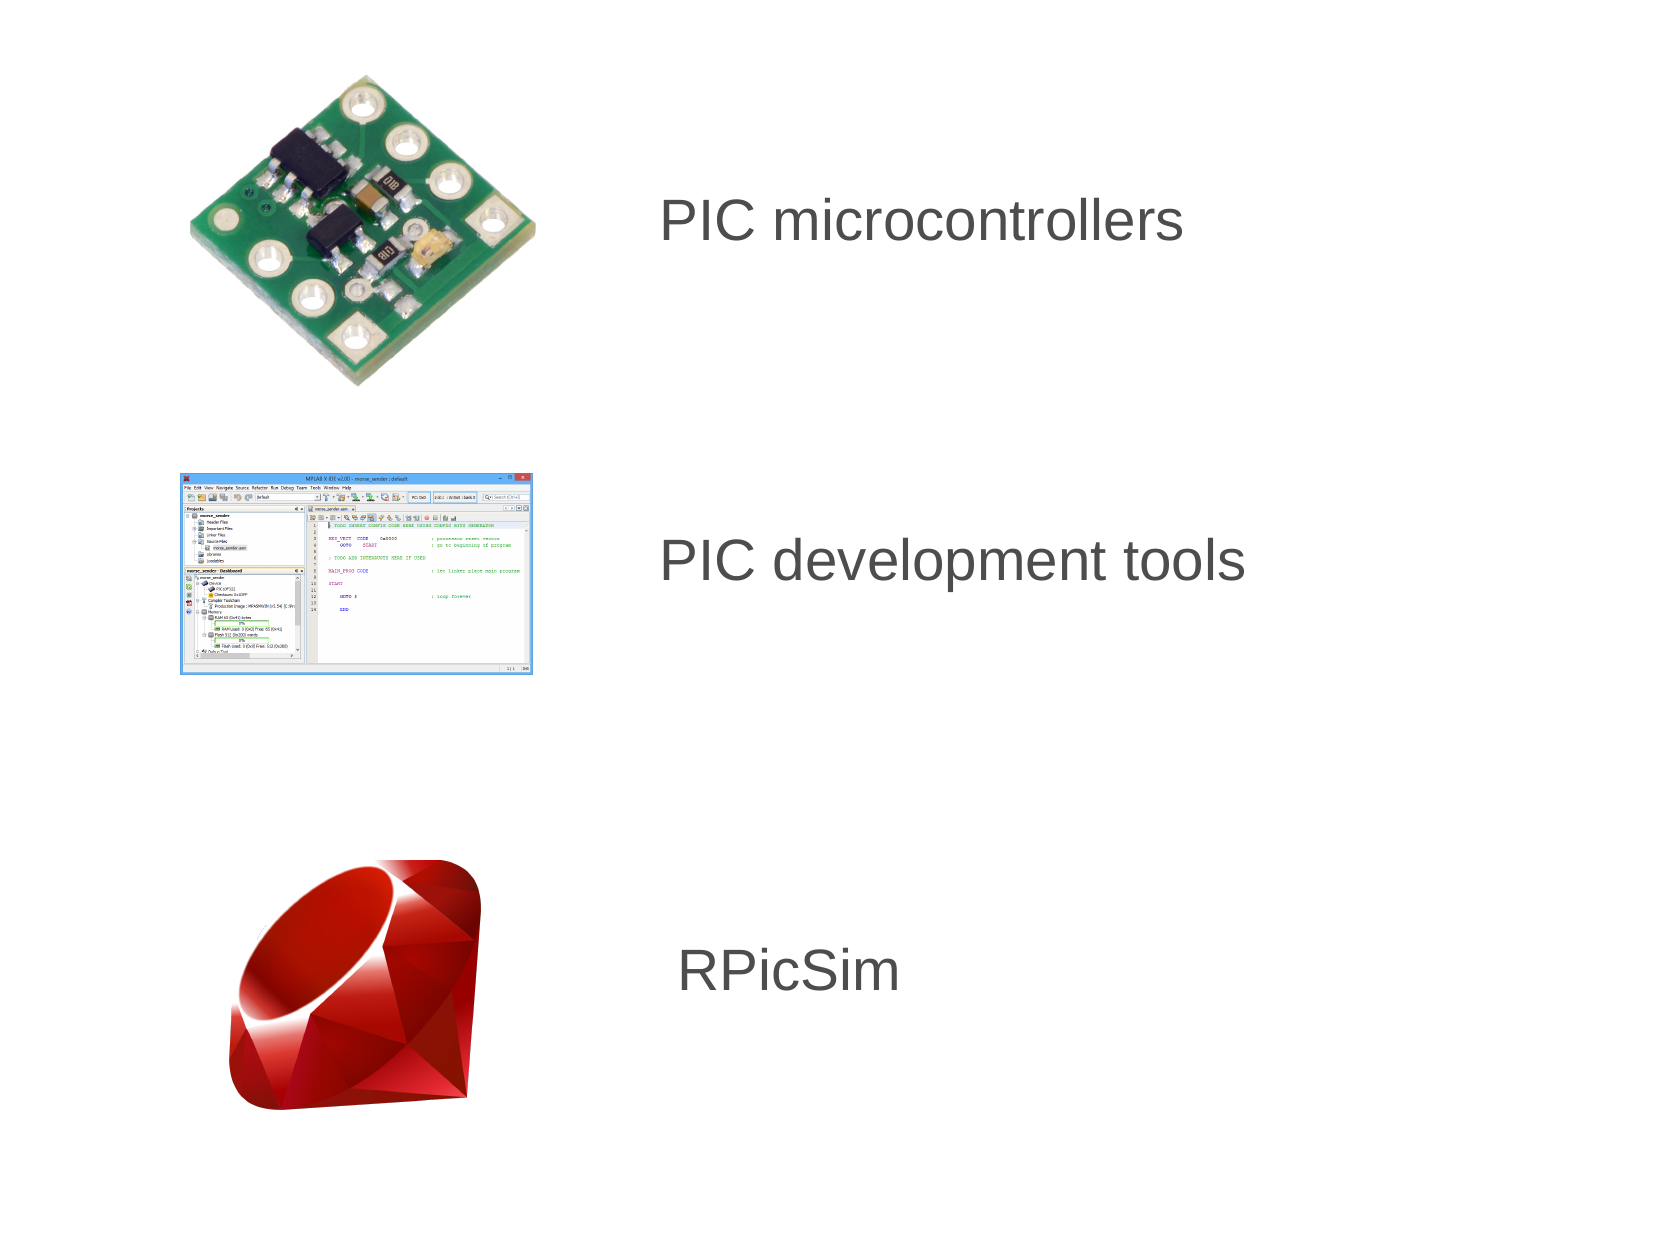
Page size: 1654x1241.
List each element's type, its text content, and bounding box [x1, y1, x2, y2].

text_box RPicSim [662, 930, 1216, 1010]
picture [180, 473, 533, 676]
text_box PIC microcontrollers [645, 180, 1366, 260]
picture [165, 59, 554, 399]
text_box PIC development tools [645, 520, 1471, 601]
picture [225, 854, 481, 1111]
